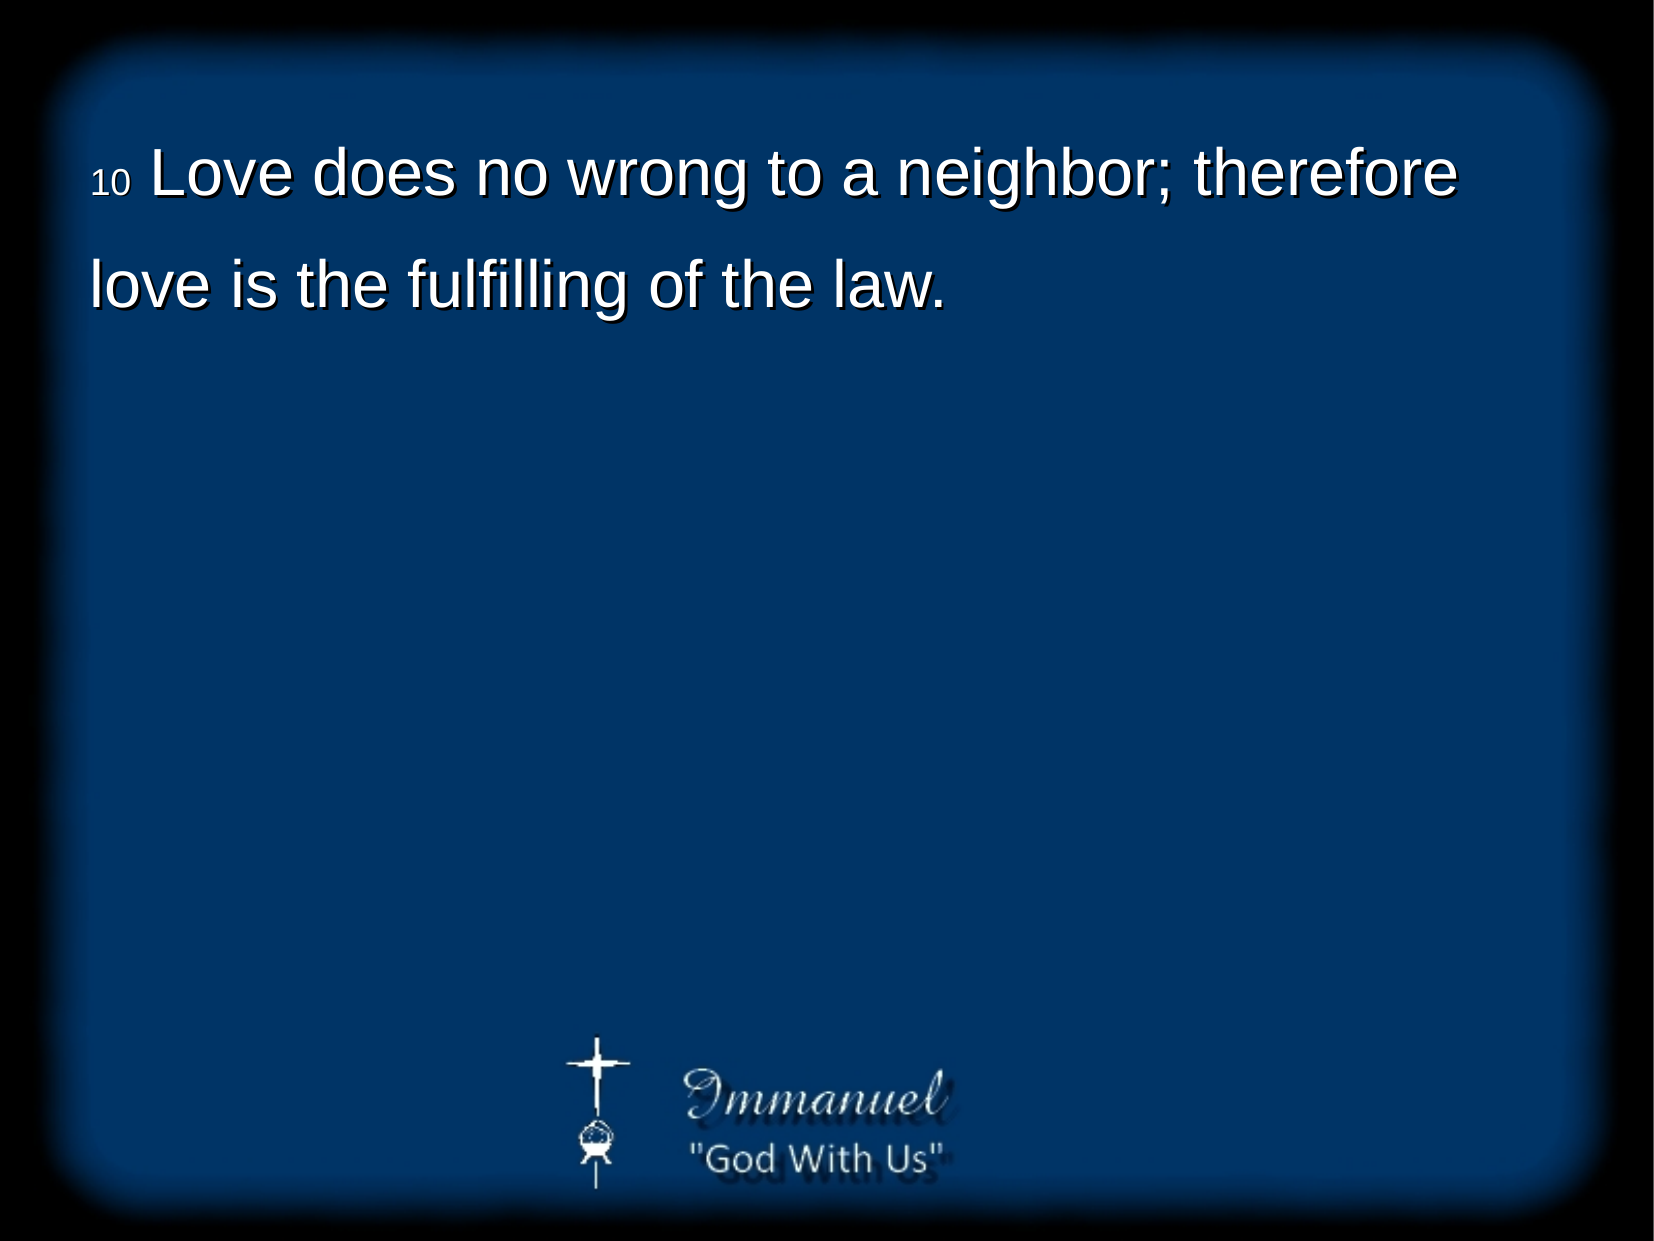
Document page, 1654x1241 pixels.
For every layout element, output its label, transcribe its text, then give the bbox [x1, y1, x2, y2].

picture [0, 0, 1654, 1241]
text_box 10 Love does no wrong to a neighbor; therefore love is the fulfilling of the law. [75, 90, 1576, 291]
